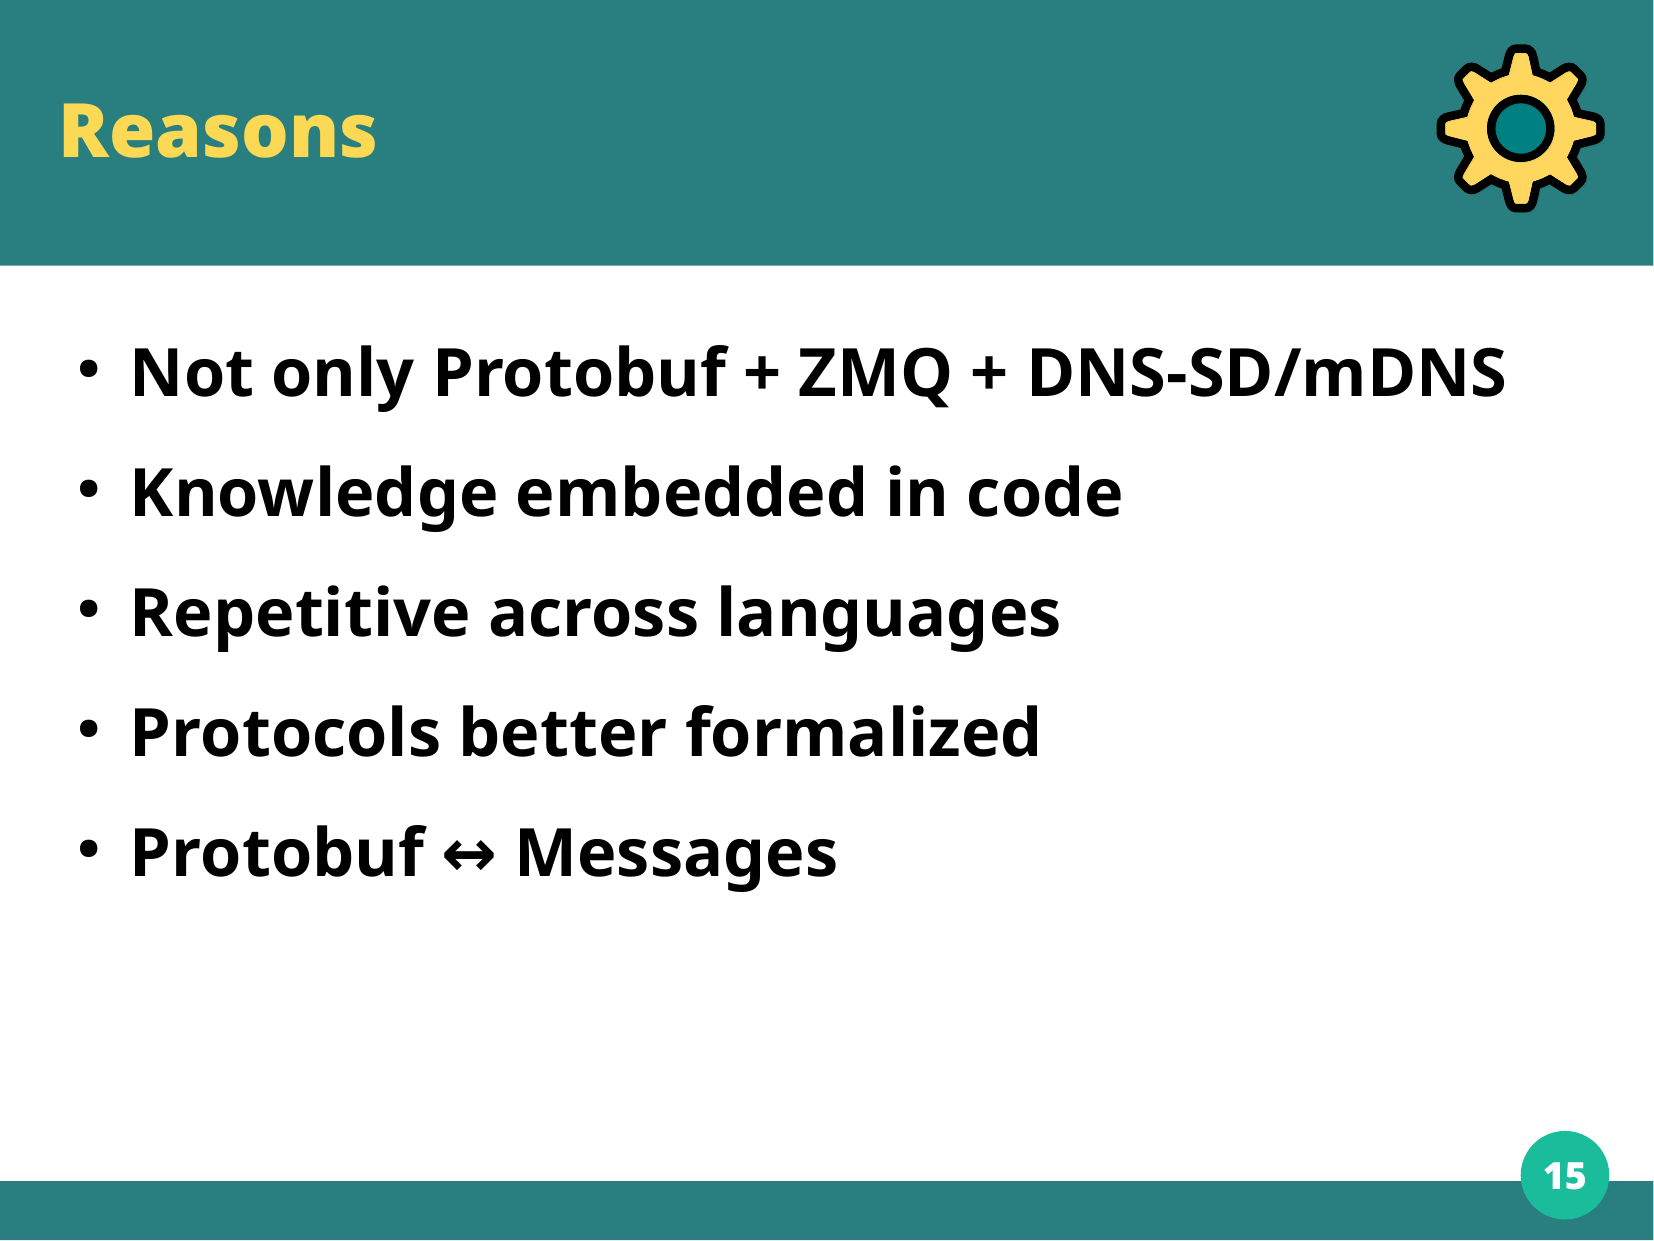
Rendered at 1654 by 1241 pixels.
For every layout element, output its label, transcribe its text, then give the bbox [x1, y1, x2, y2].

title Reasons [59, 49, 1595, 207]
list Not only Protobuf + ZMQ + DNS-SD/mDNS Knowledge embedded in code Repetitive across languages Protocols better formalized Protobuf ↔ Messages [59, 324, 1595, 1152]
